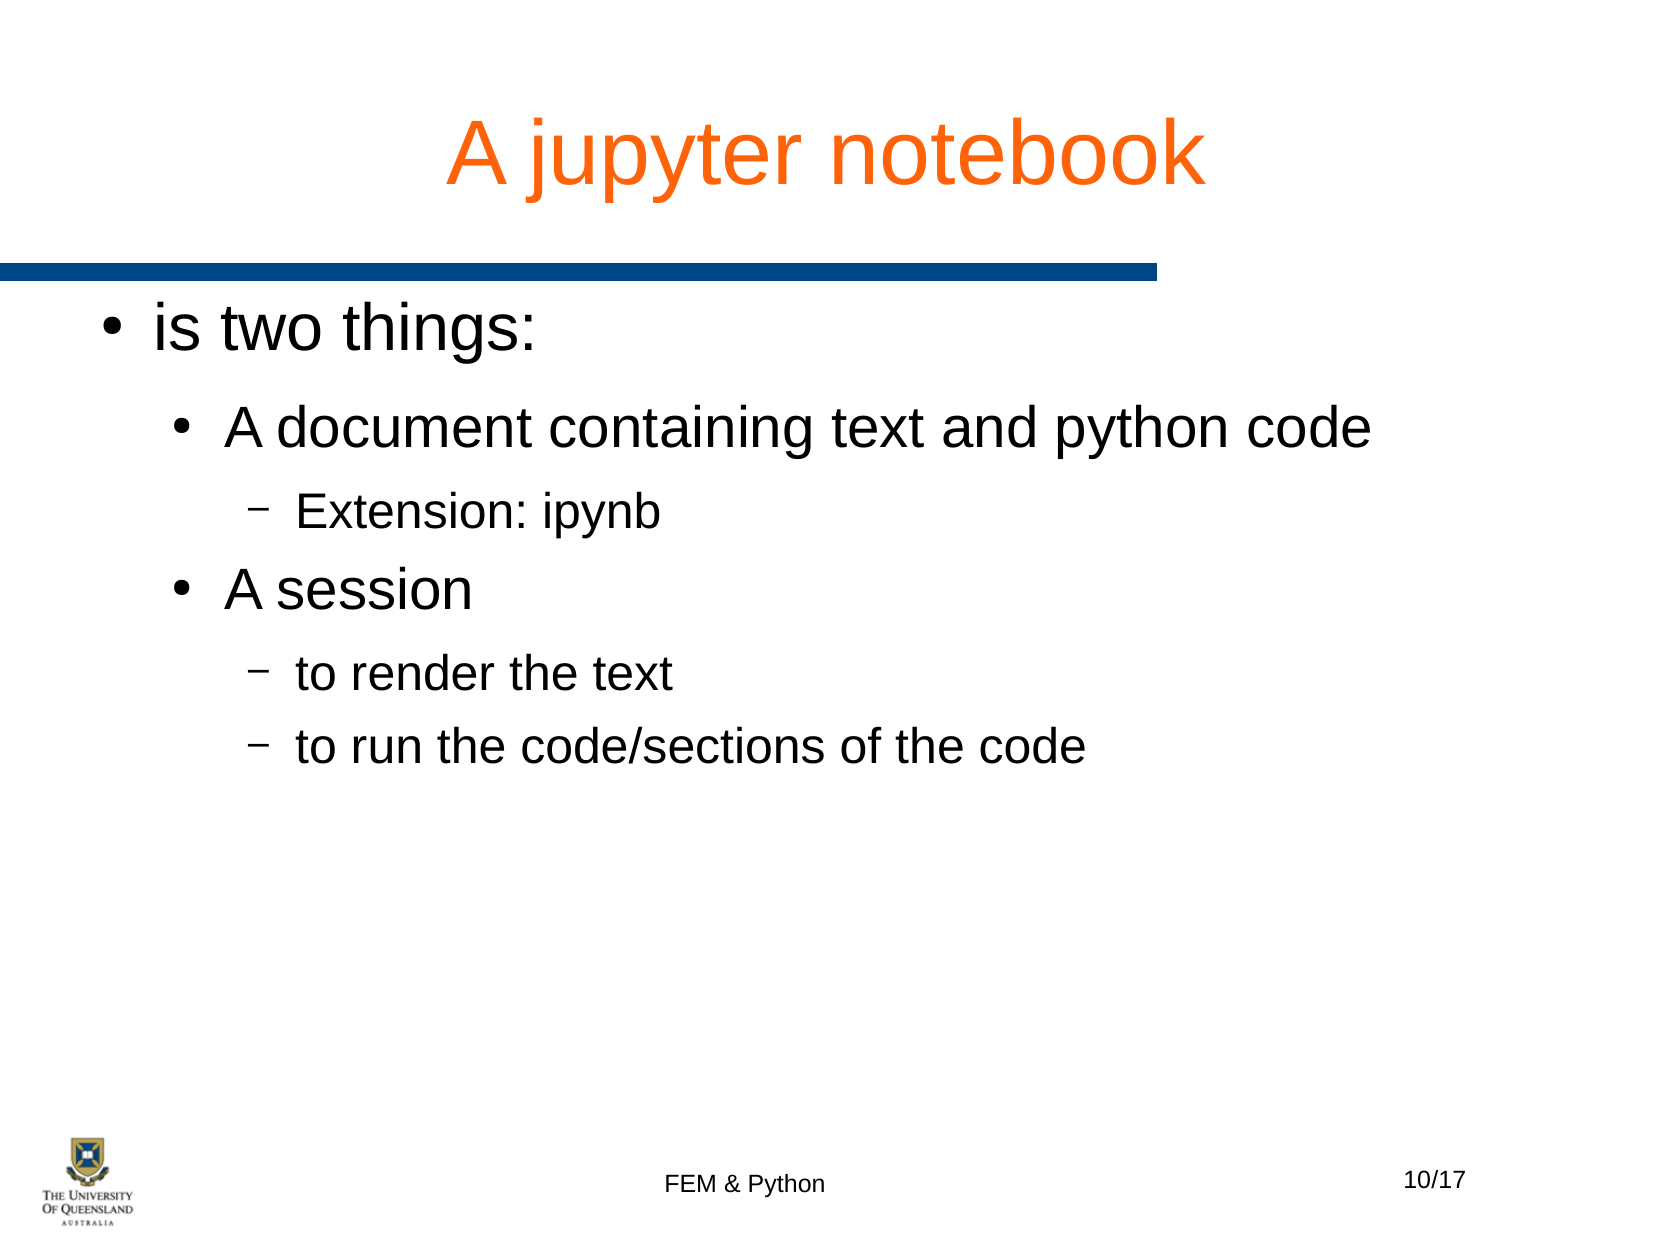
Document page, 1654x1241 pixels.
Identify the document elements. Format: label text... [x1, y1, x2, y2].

list is two things: A document containing text and python code Extension: ipynb A session to render the text to run the code/sections of the code [82, 290, 1571, 1010]
title A jupyter notebook [82, 49, 1571, 257]
picture [35, 1133, 142, 1235]
